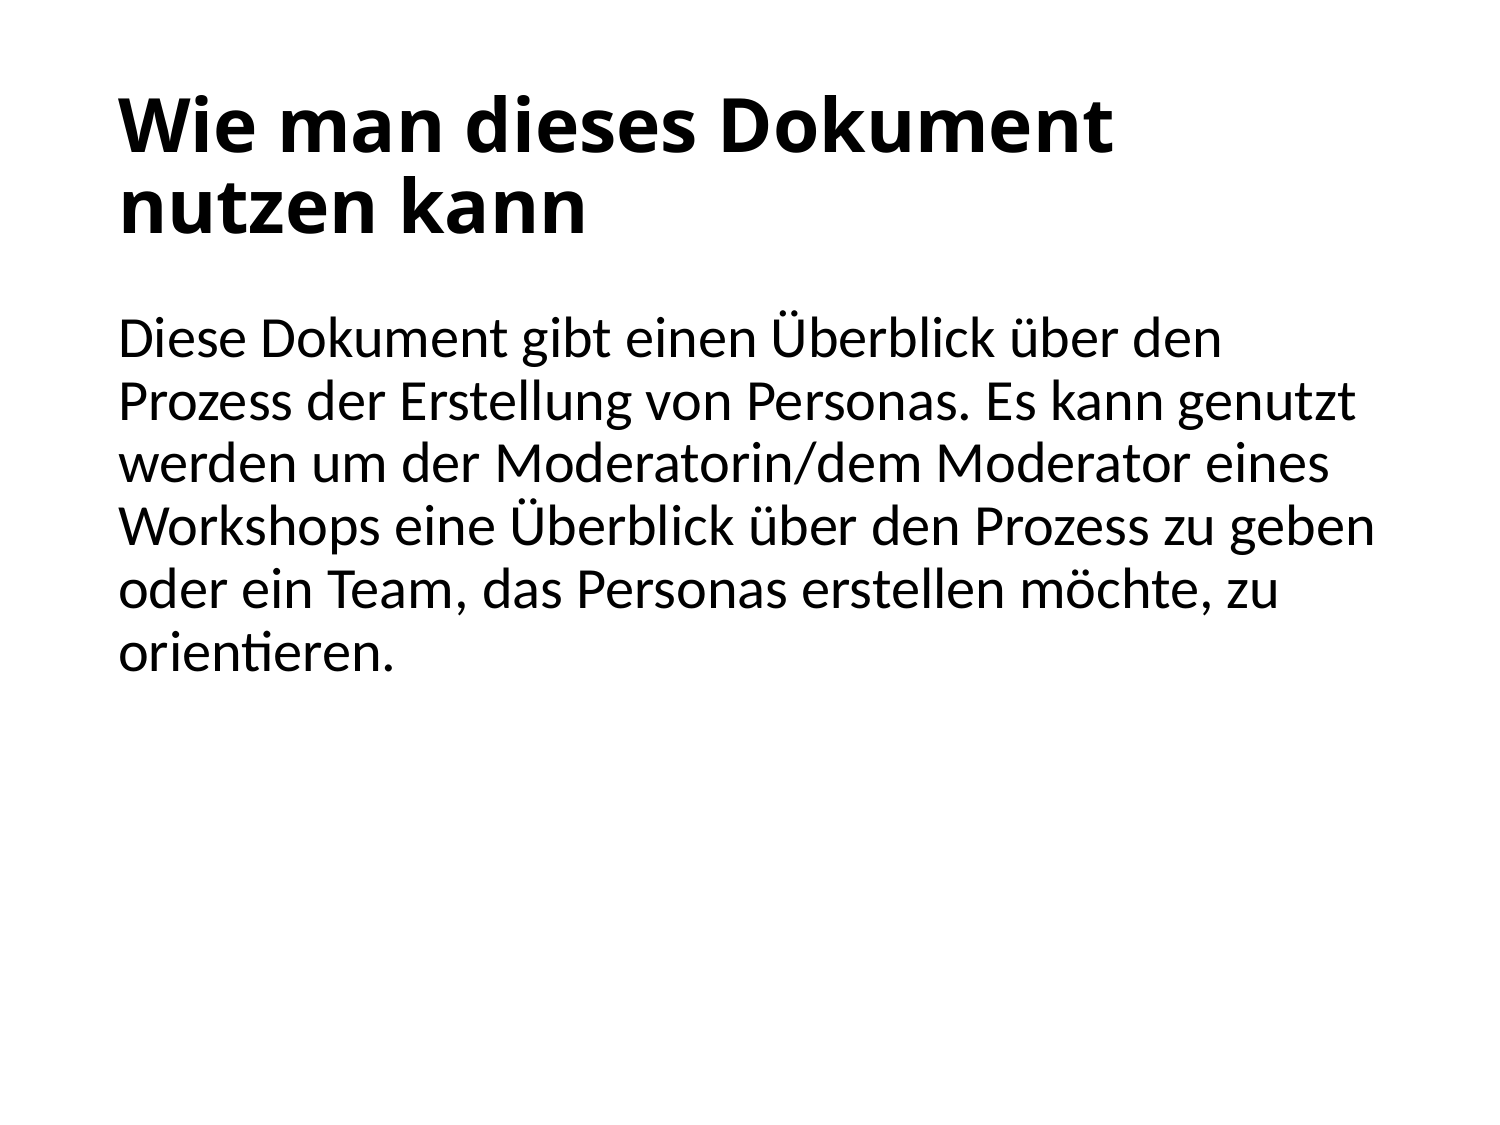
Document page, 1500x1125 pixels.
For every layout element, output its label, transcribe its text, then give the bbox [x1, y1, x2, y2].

title Wie man dieses Dokument nutzen kann [103, 59, 1397, 278]
list Diese Dokument gibt einen Überblick über den Prozess der Erstellung von Personas. Es kann genutzt werden um der Moderatorin/dem Moderator eines Workshops eine Überblick über den Prozess zu geben oder ein Team, das Personas erstellen möchte, zu orientieren. [103, 299, 1397, 1014]
